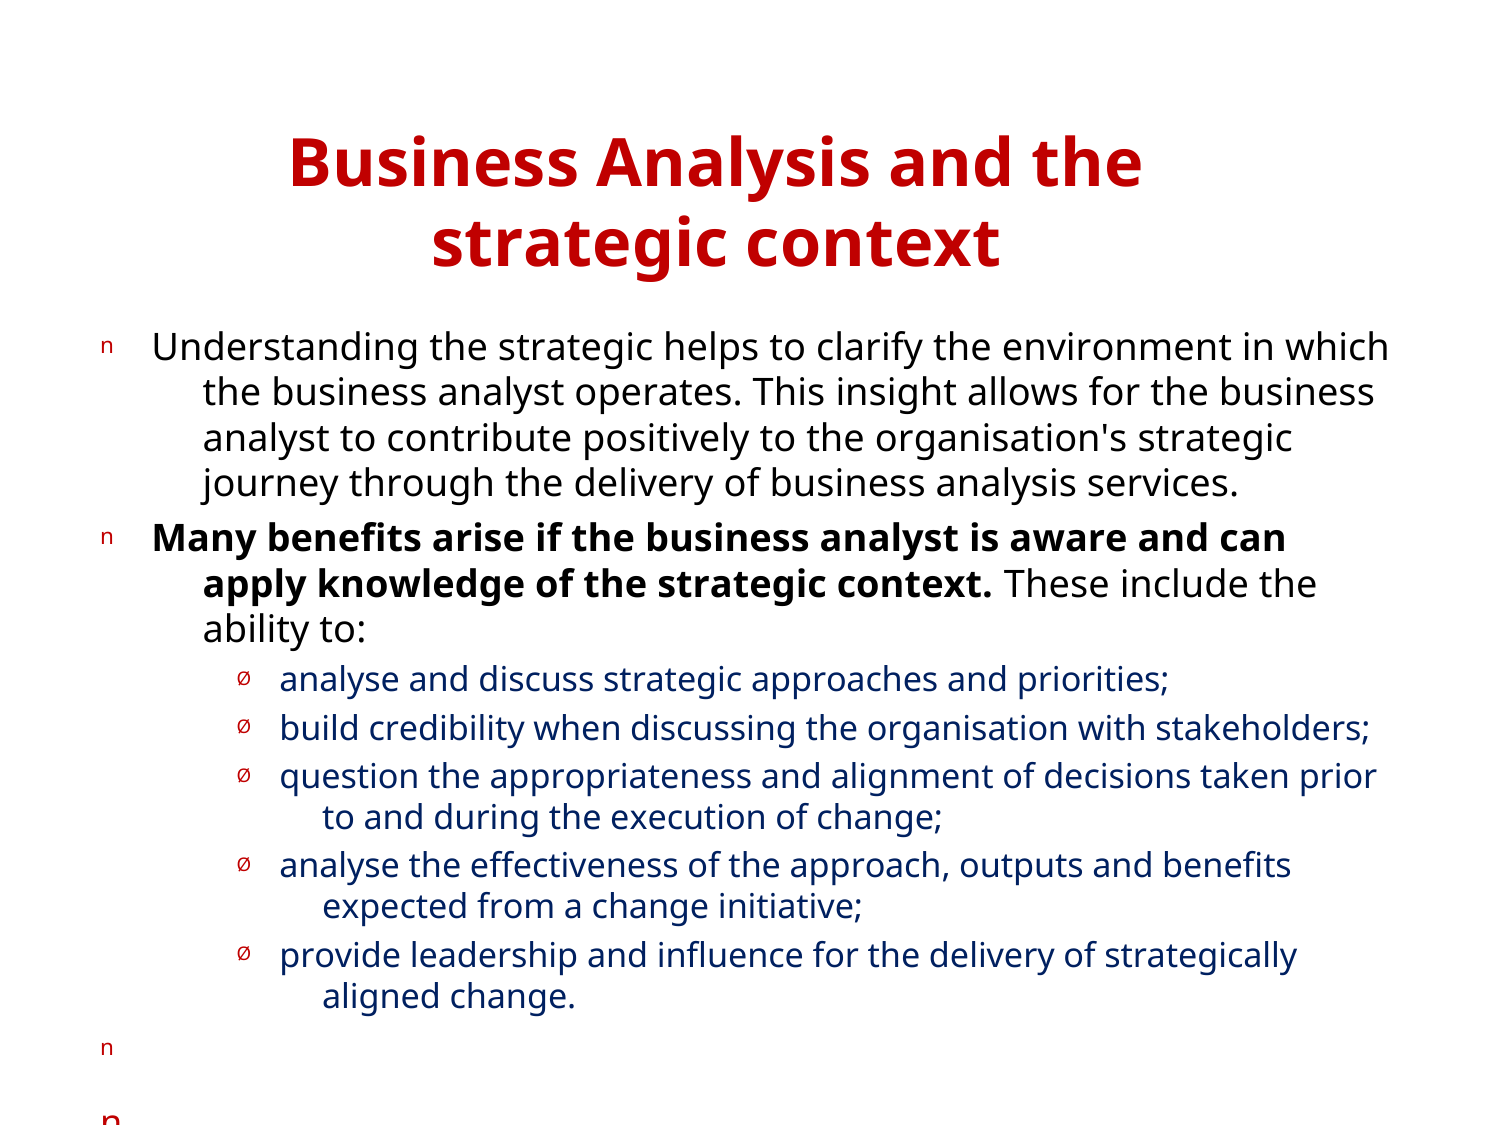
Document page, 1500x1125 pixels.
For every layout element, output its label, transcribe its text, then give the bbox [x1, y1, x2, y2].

list Understanding the strategic helps to clarify the environment in which the business analyst operates. This insight allows for the business analyst to contribute positively to the organisation's strategic journey through the delivery of business analysis services. Many benefits arise if the business analyst is aware and can apply knowledge of the strategic context. These include the ability to: analyse and discuss strategic approaches and priorities; build credibility when discussing the organisation with stakeholders; question the appropriateness and alignment of decisions taken prior to and during the execution of change; analyse the effectiveness of the approach, outputs and benefits expected from a change initiative; provide leadership and influence for the delivery of strategically aligned change. [85, 314, 1415, 1053]
title Business Analysis and the strategic context [145, 90, 1288, 288]
